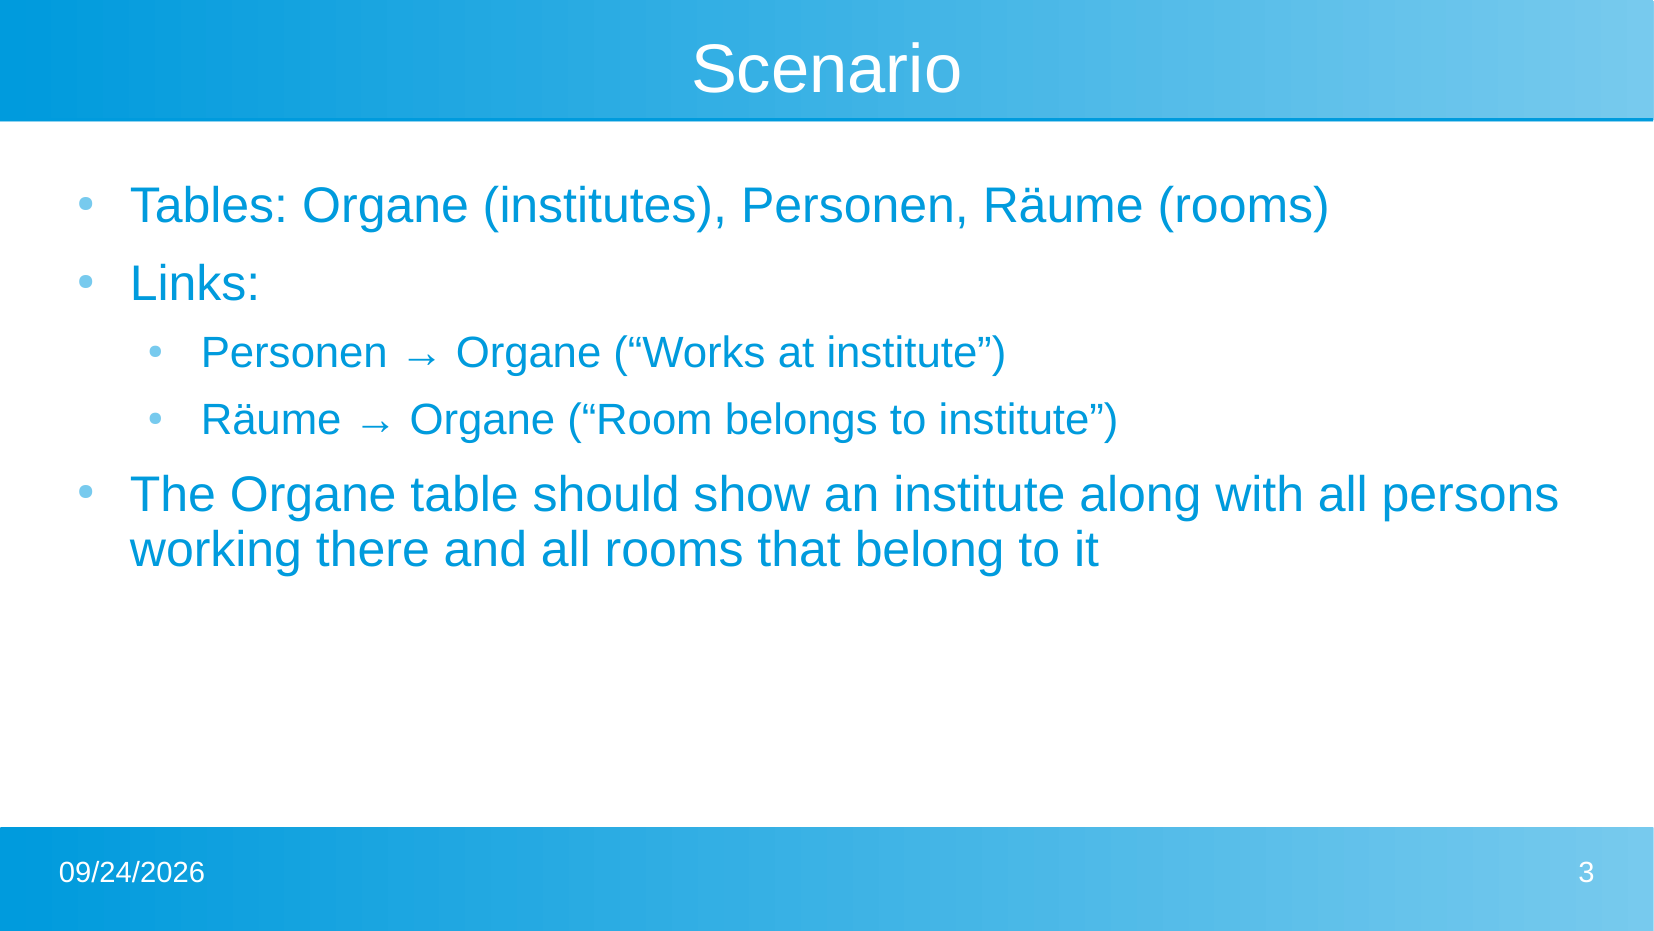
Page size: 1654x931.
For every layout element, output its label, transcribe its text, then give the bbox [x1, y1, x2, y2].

list Tables: Organe (institutes), Personen, Räume (rooms) Links: Personen → Organe (“Works at institute”) Räume → Organe (“Room belongs to institute”) The Organe table should show an institute along with all persons working there and all rooms that belong to it [59, 177, 1595, 768]
title Scenario [59, 29, 1595, 108]
